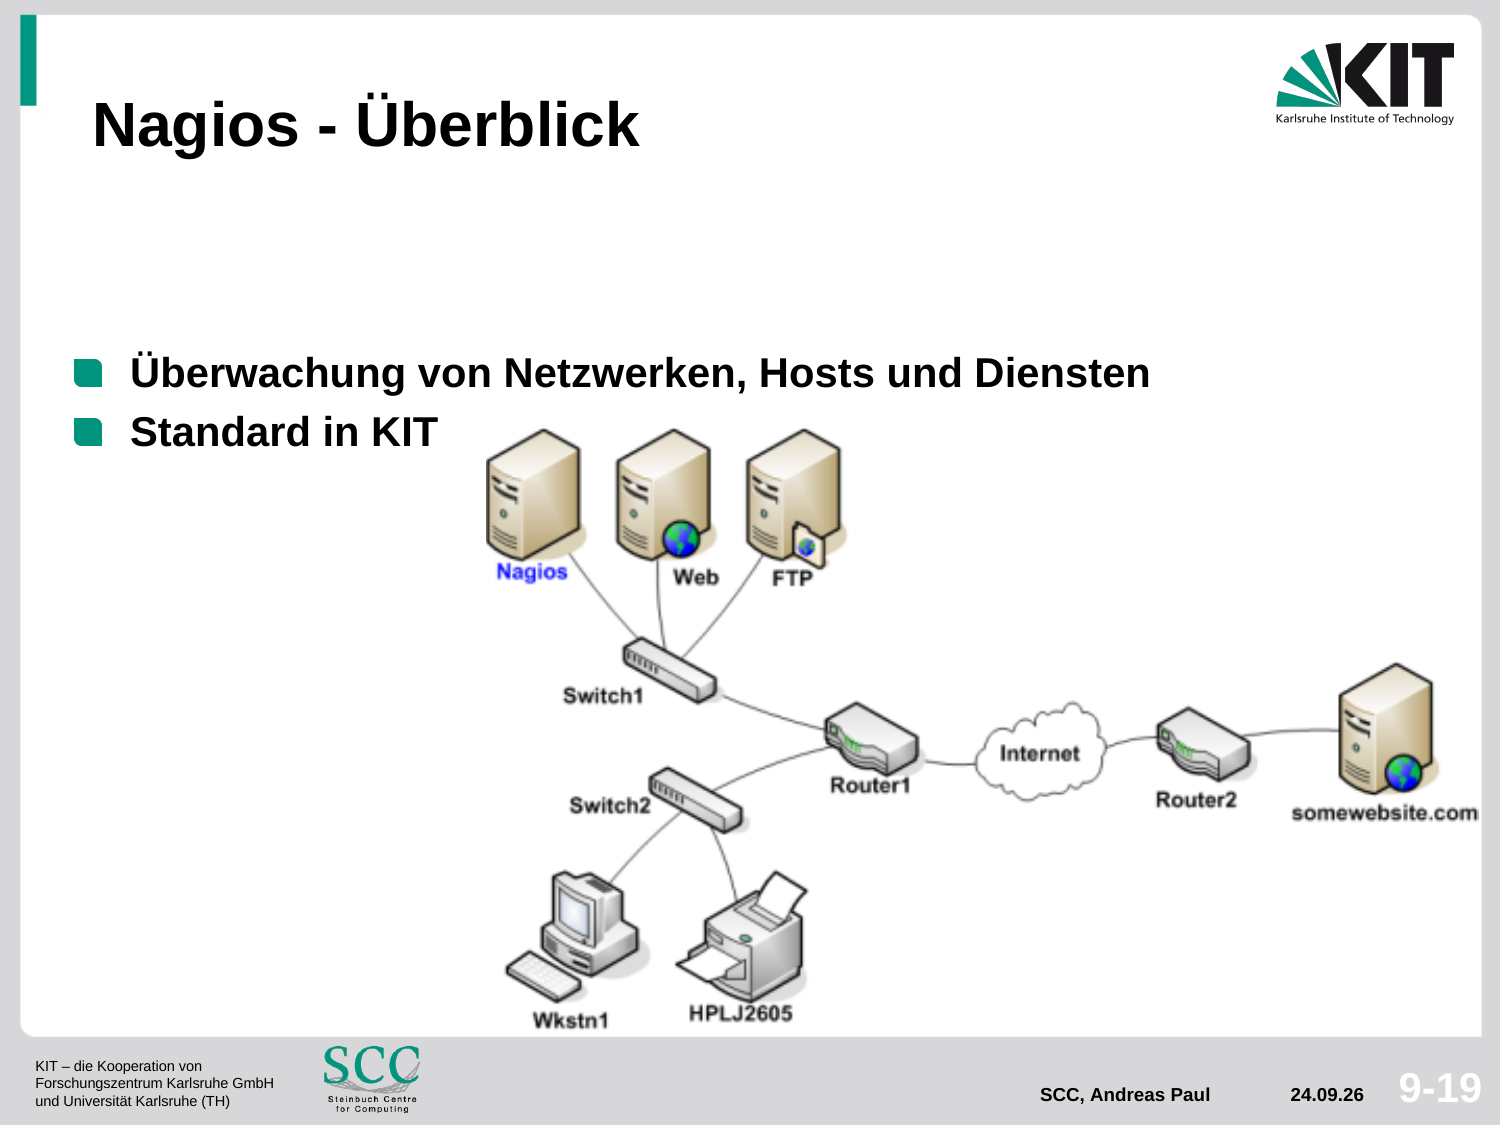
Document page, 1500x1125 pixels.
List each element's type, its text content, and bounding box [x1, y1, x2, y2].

picture [0, 0, 1500, 1125]
text_box Überwachung von Netzwerken, Hosts und Diensten Standard in KIT [74, 348, 1399, 461]
title Nagios - Überblick [92, 48, 1147, 199]
